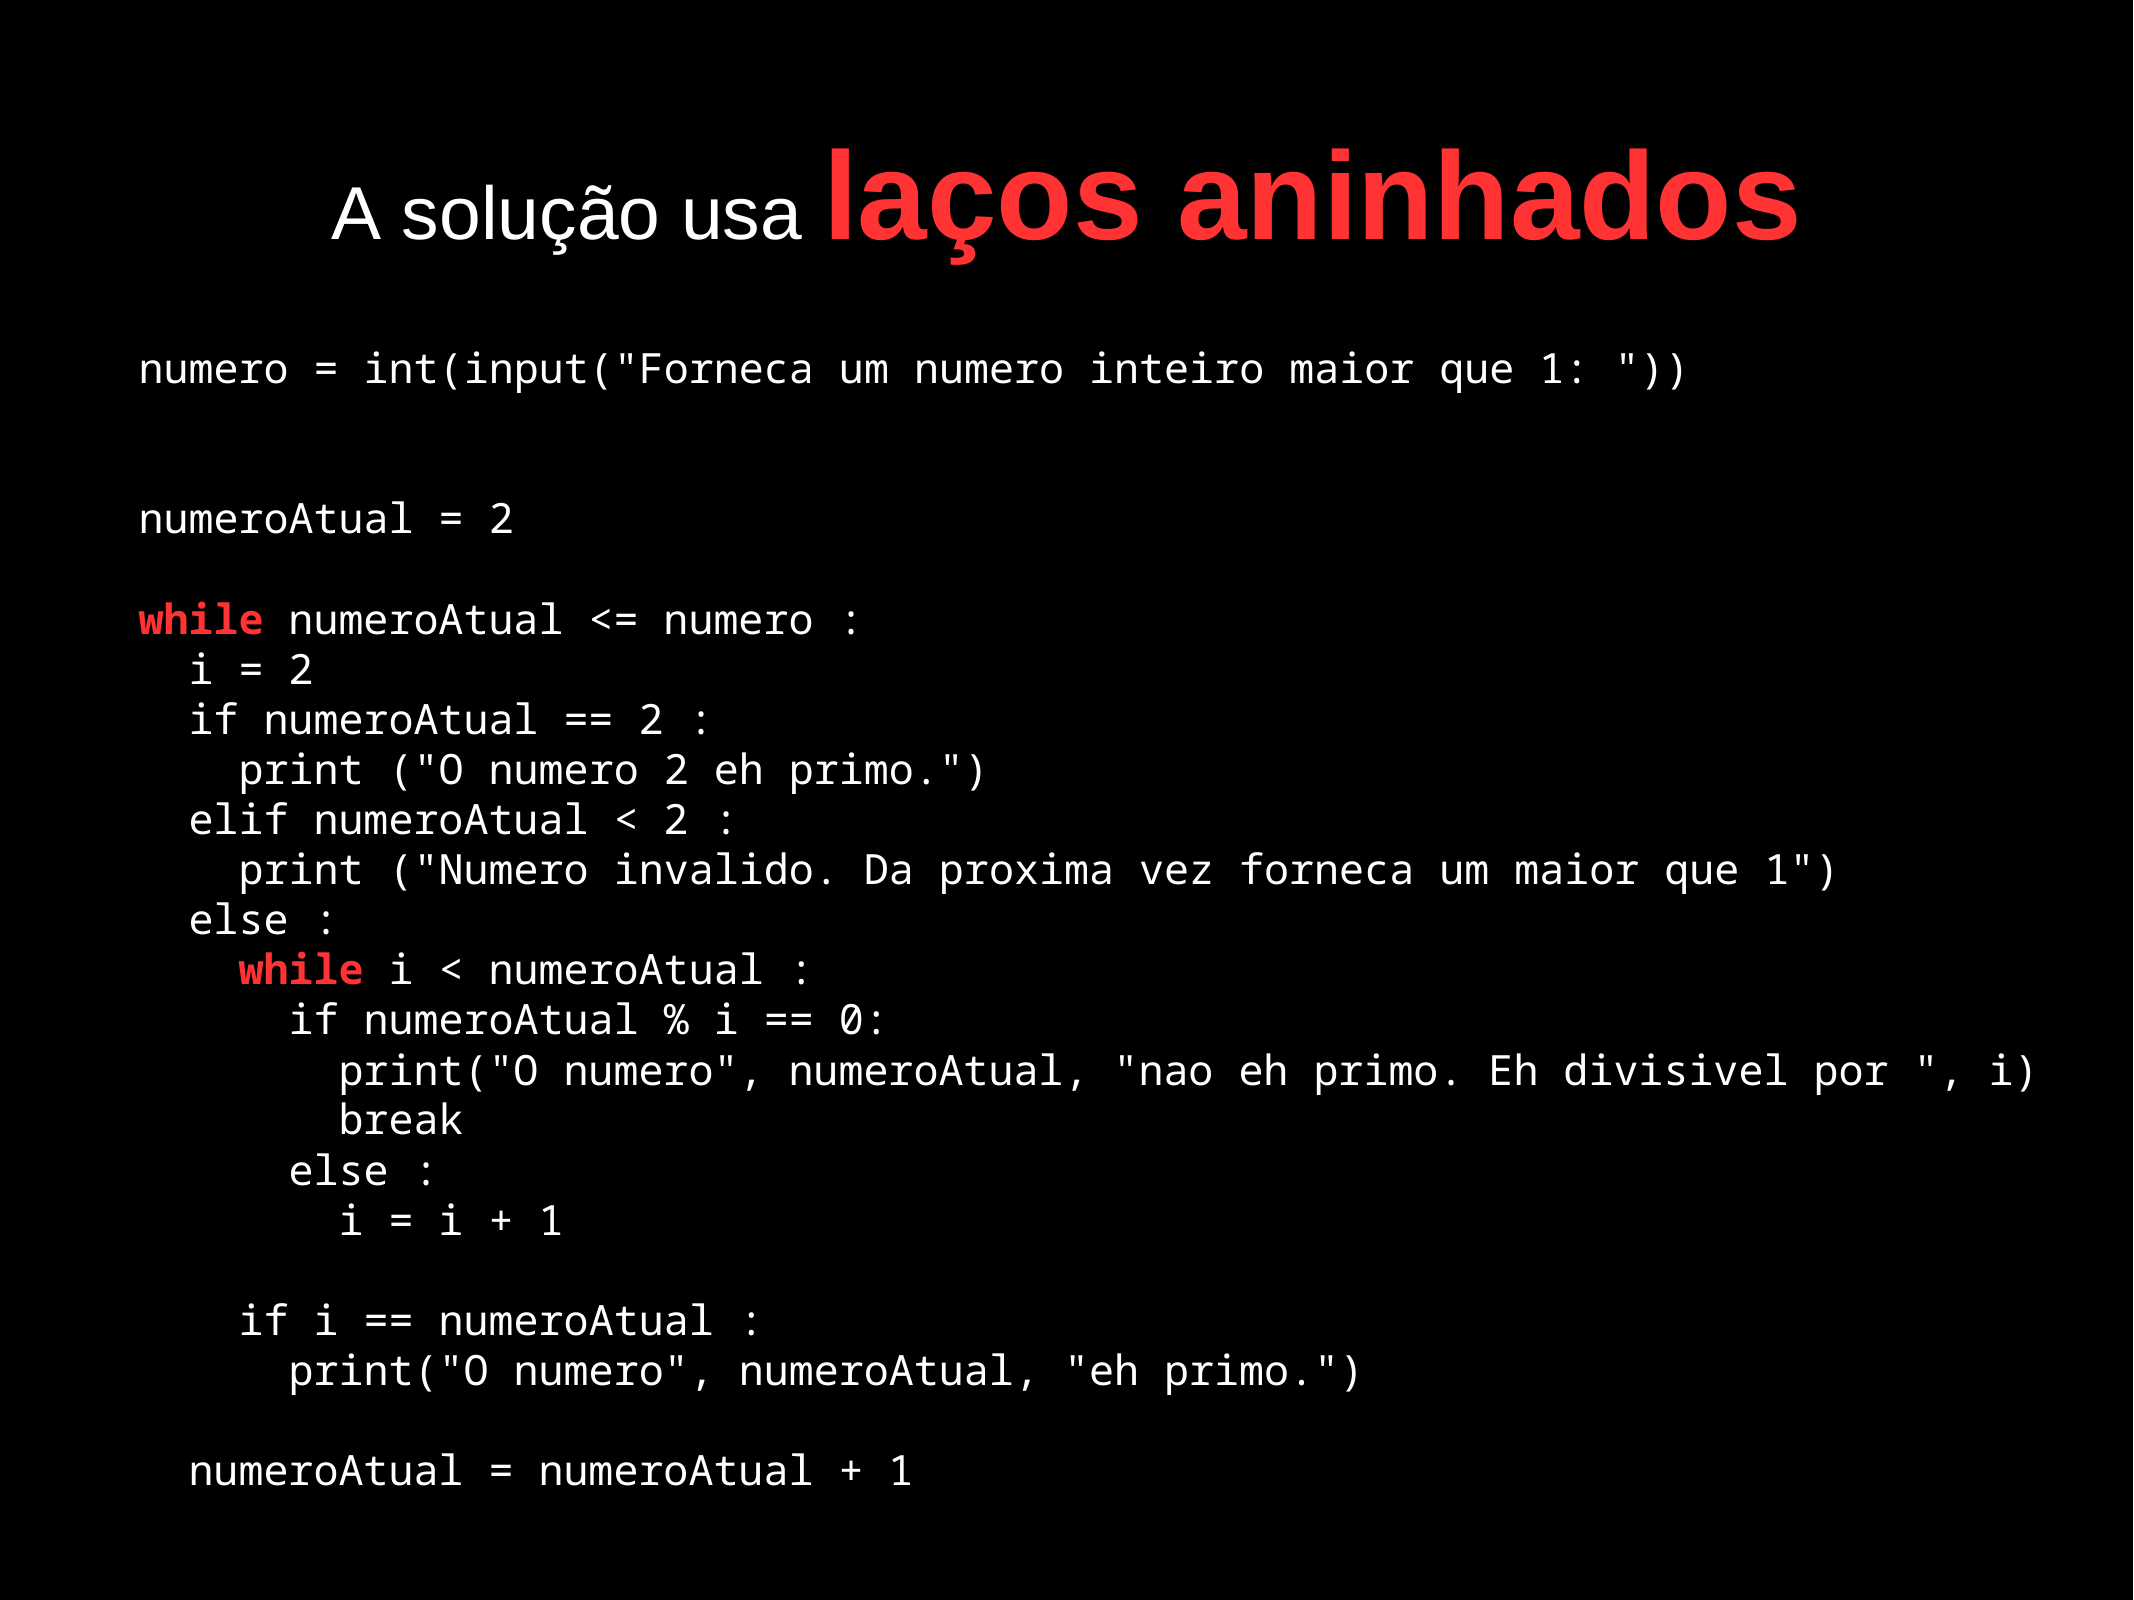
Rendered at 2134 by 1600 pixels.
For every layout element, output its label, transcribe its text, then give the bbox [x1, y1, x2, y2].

title A solução usa laços aninhados [156, 12, 1978, 367]
list numero = int(input("Forneca um numero inteiro maior que 1: ")) numeroAtual = 2 while numeroAtual <= numero : i = 2 if numeroAtual == 2 : print ("O numero 2 eh primo.") elif numeroAtual < 2 : print ("Numero invalido. Da proxima vez forneca um maior que 1") else : while i < numeroAtual : if numeroAtual % i == 0: print("O numero", numeroAtual, "nao eh primo. Eh divisivel por ", i) break else : i = i + 1 if i == numeroAtual : print("O numero", numeroAtual, "eh primo.") numeroAtual = numeroAtual + 1 [138, 265, 2060, 1571]
